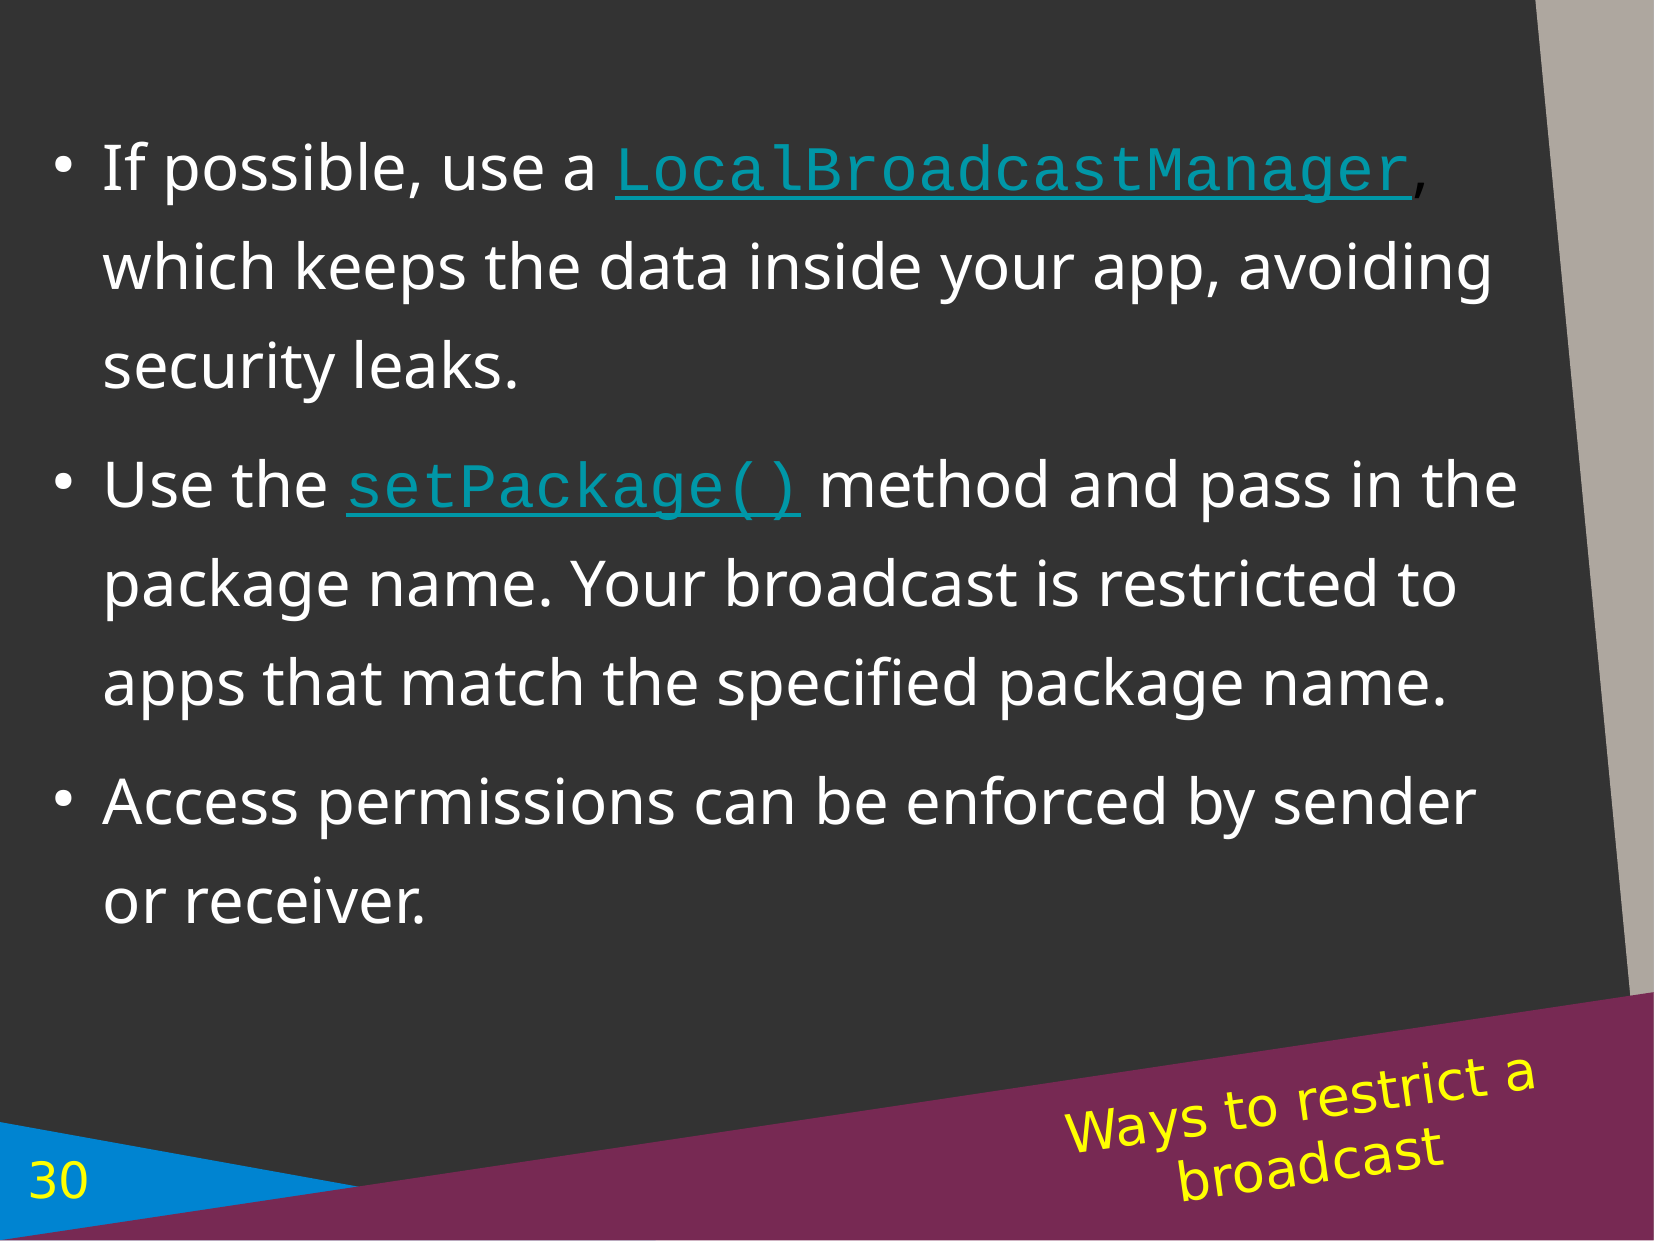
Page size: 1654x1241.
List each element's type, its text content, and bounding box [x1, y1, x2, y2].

list If possible, use a LocalBroadcastManager, which keeps the data inside your app, avoiding security leaks. Use the setPackage() method and pass in the package name. Your broadcast is restricted to apps that match the specified package name. Access permissions can be enforced by sender or receiver. [35, 59, 1524, 993]
title Ways to restrict a broadcast [956, 995, 1654, 1241]
